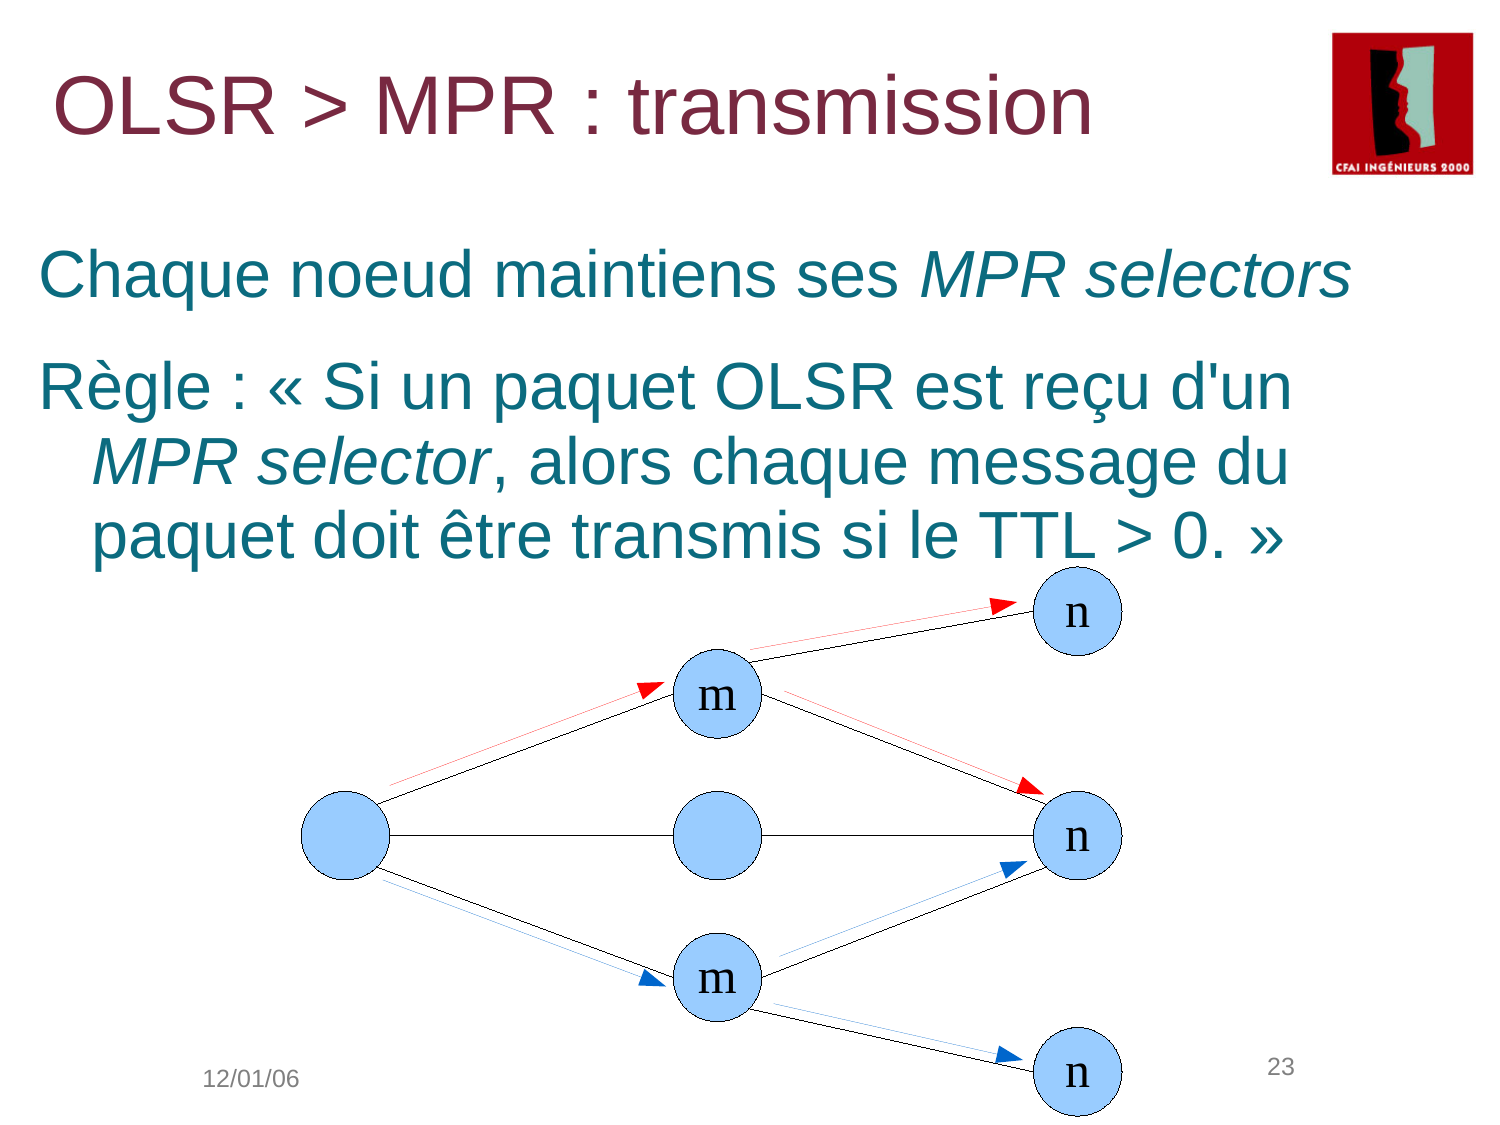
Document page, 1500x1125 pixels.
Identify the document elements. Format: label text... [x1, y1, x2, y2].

text_box n [1033, 566, 1123, 656]
list Chaque noeud maintiens ses MPR selectors Règle : « Si un paquet OLSR est reçu d'un MPR selector, alors chaque message du paquet doit être transmis si le TTL > 0. » [37, 236, 1463, 591]
text_box n [1033, 1027, 1123, 1117]
text_box m [673, 933, 762, 1022]
text_box m [673, 649, 762, 739]
picture [1328, 29, 1477, 178]
text_box n [1033, 791, 1123, 880]
text_box [673, 791, 762, 880]
title OLSR > MPR : transmission [37, 20, 1326, 204]
text_box [301, 791, 390, 880]
